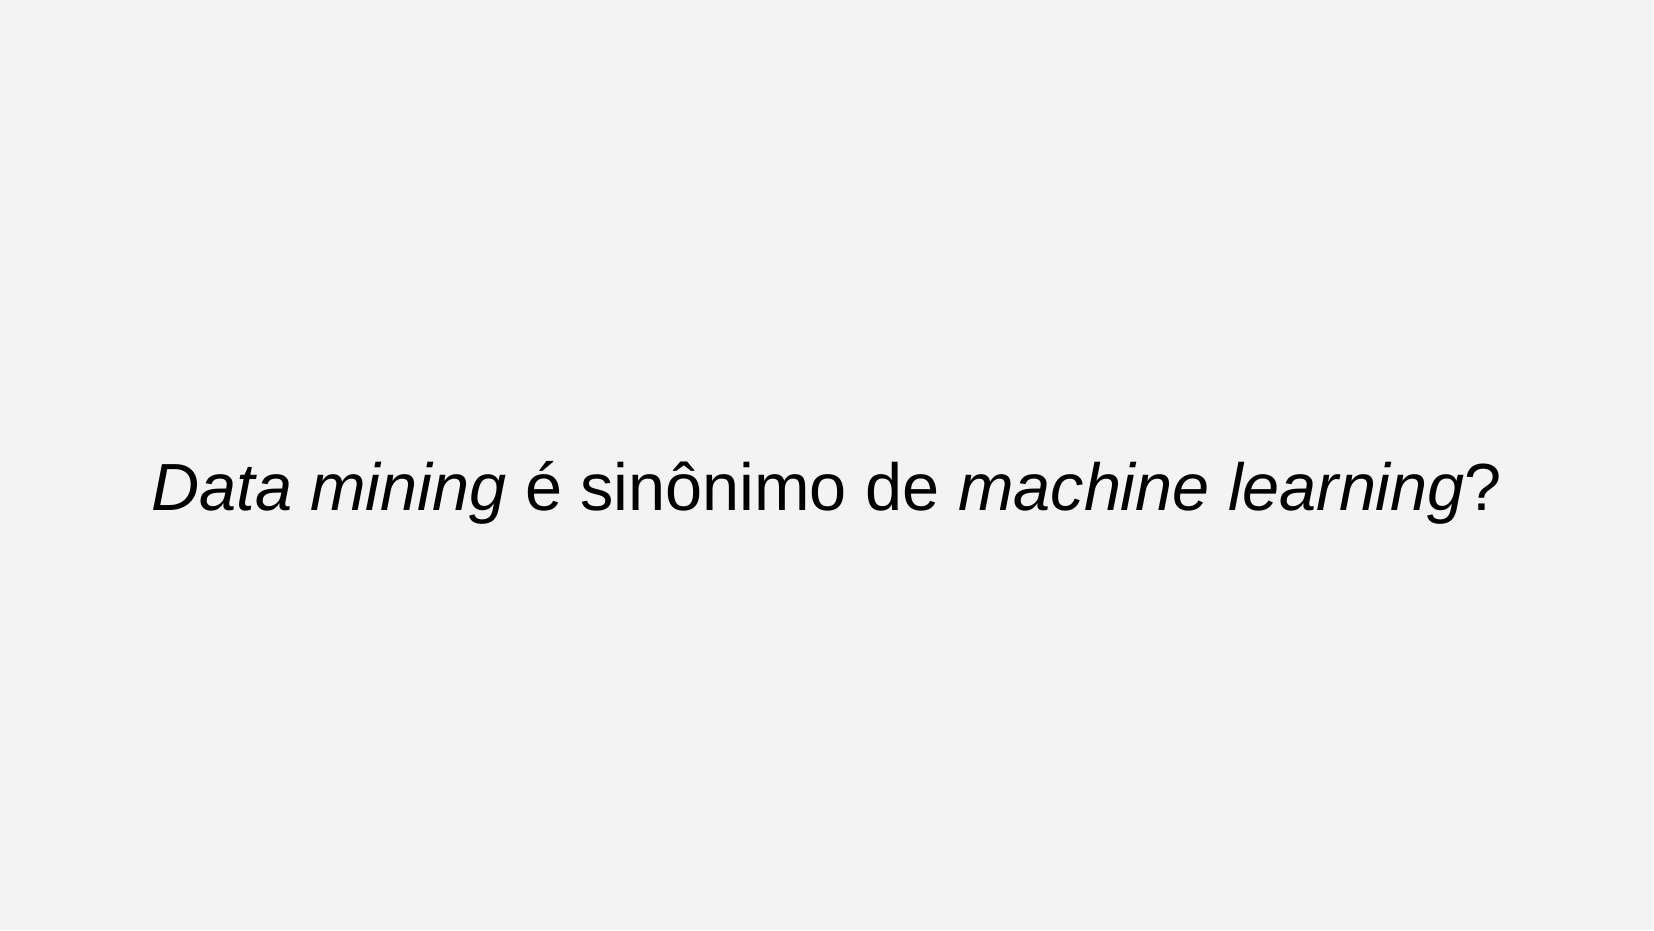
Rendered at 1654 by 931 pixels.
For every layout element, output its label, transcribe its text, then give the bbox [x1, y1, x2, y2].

subtitle Data mining é sinônimo de machine learning? [82, 217, 1571, 758]
